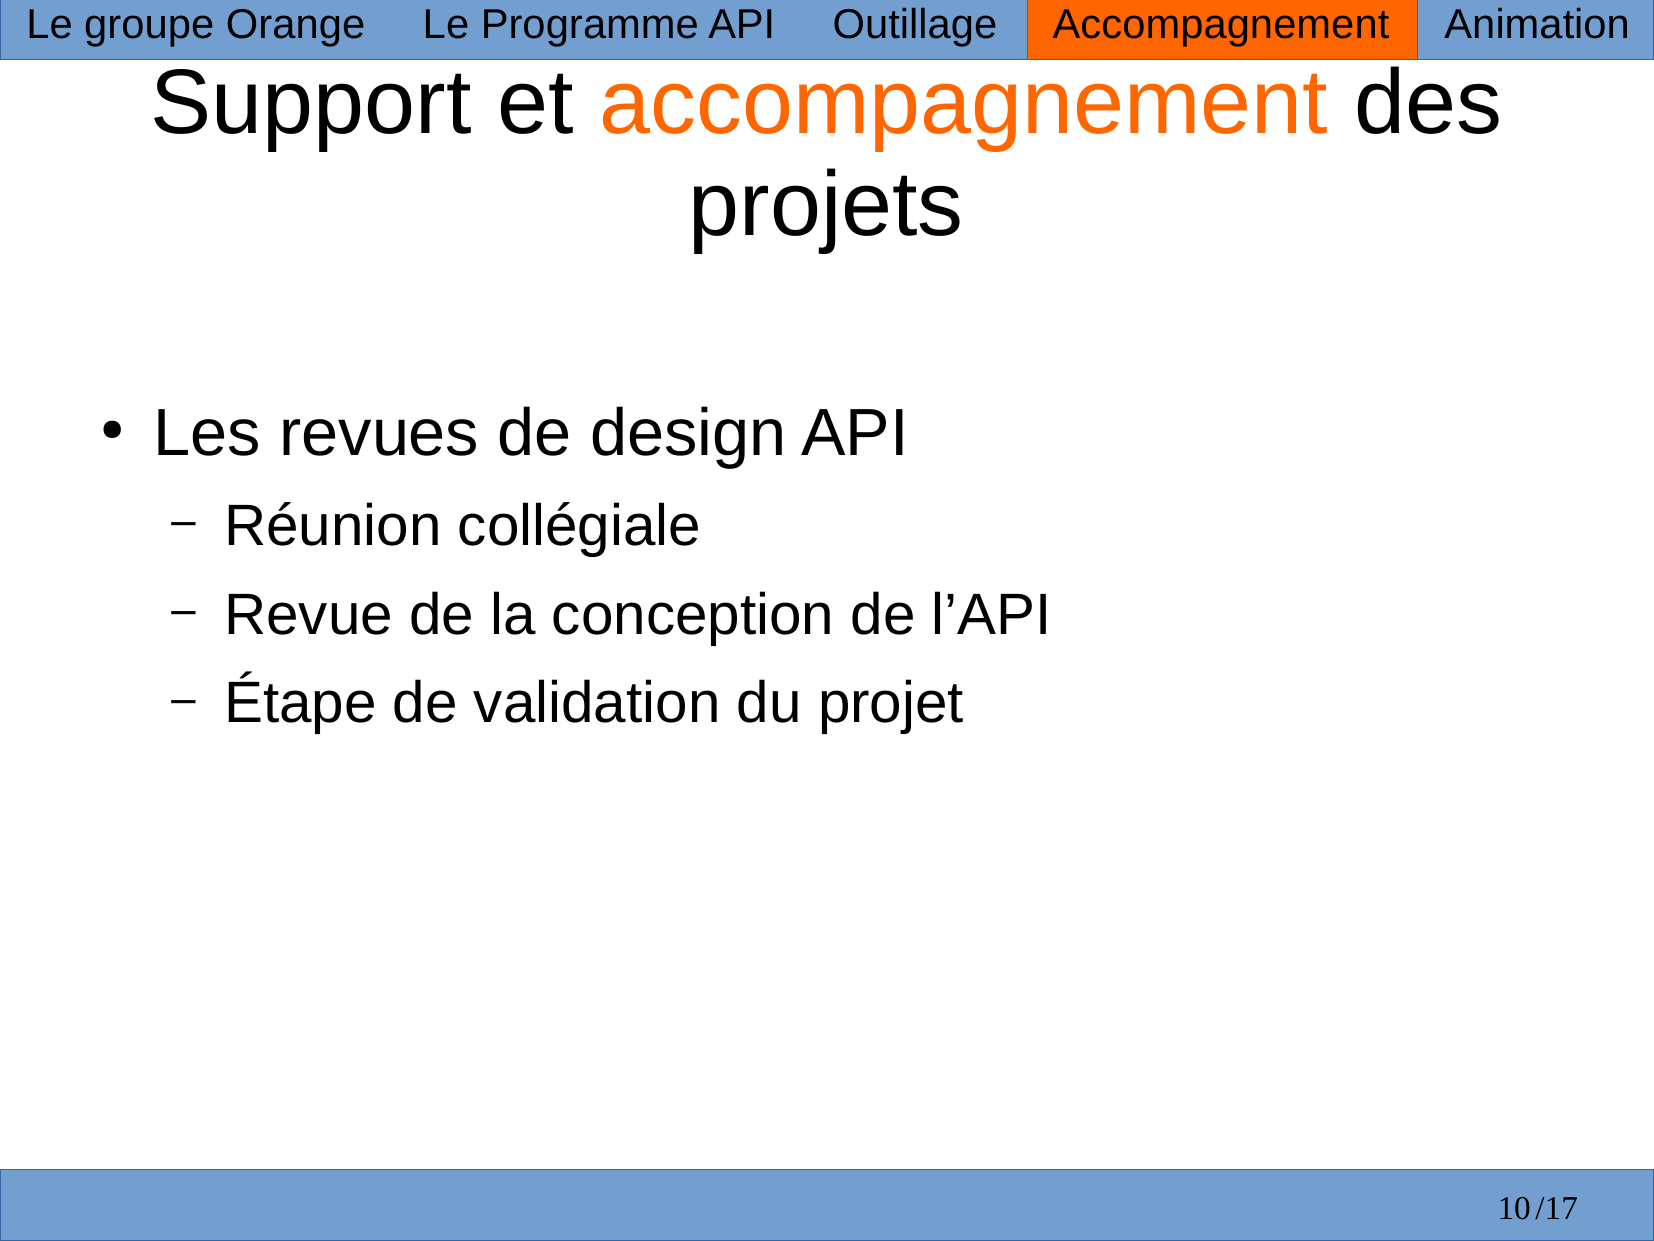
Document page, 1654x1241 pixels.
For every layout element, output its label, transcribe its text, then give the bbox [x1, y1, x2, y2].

title Support et accompagnement des projets [82, 60, 1571, 257]
list Les revues de design API Réunion collégiale Revue de la conception de l’API Étape de validation du projet [82, 290, 1571, 1010]
text_box Le groupe Orange Le Programme API Outillage Accompagnement Animation [0, 0, 1654, 60]
